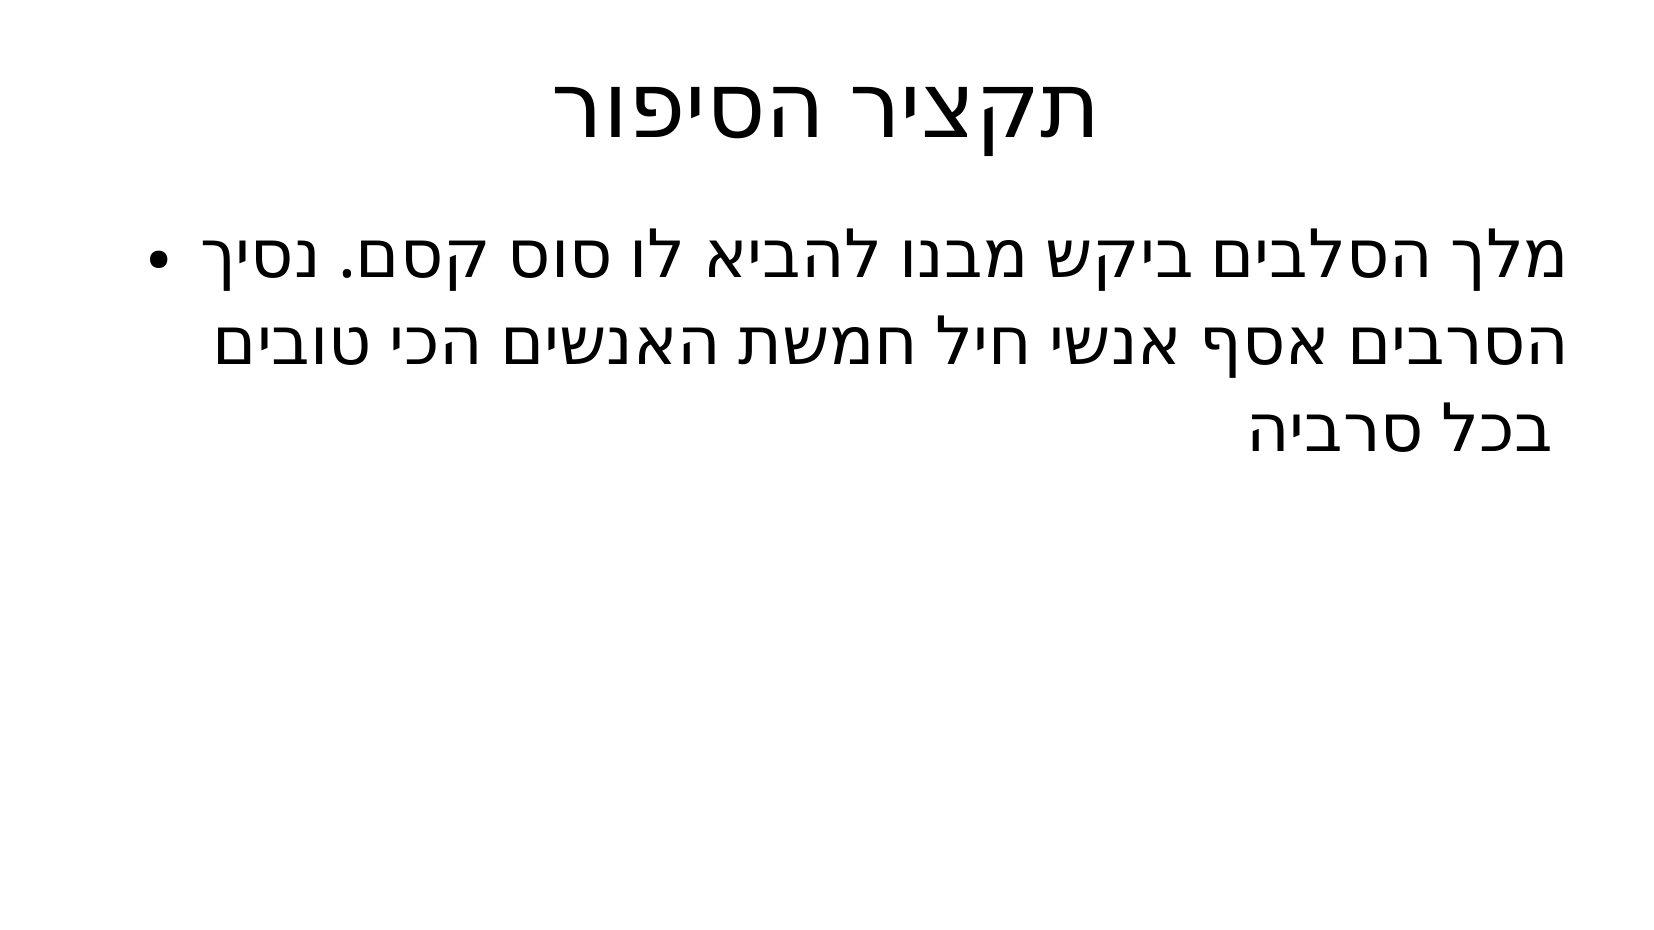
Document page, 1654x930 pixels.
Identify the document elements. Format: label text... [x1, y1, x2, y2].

title תקציר הסיפור [82, 37, 1571, 193]
list מלך הסלבים ביקש מבנו להביא לו סוס קסם. נסיך הסרבים אסף אנשי חיל חמשת האנשים הכי טובים בכל סרביה [82, 217, 1571, 757]
